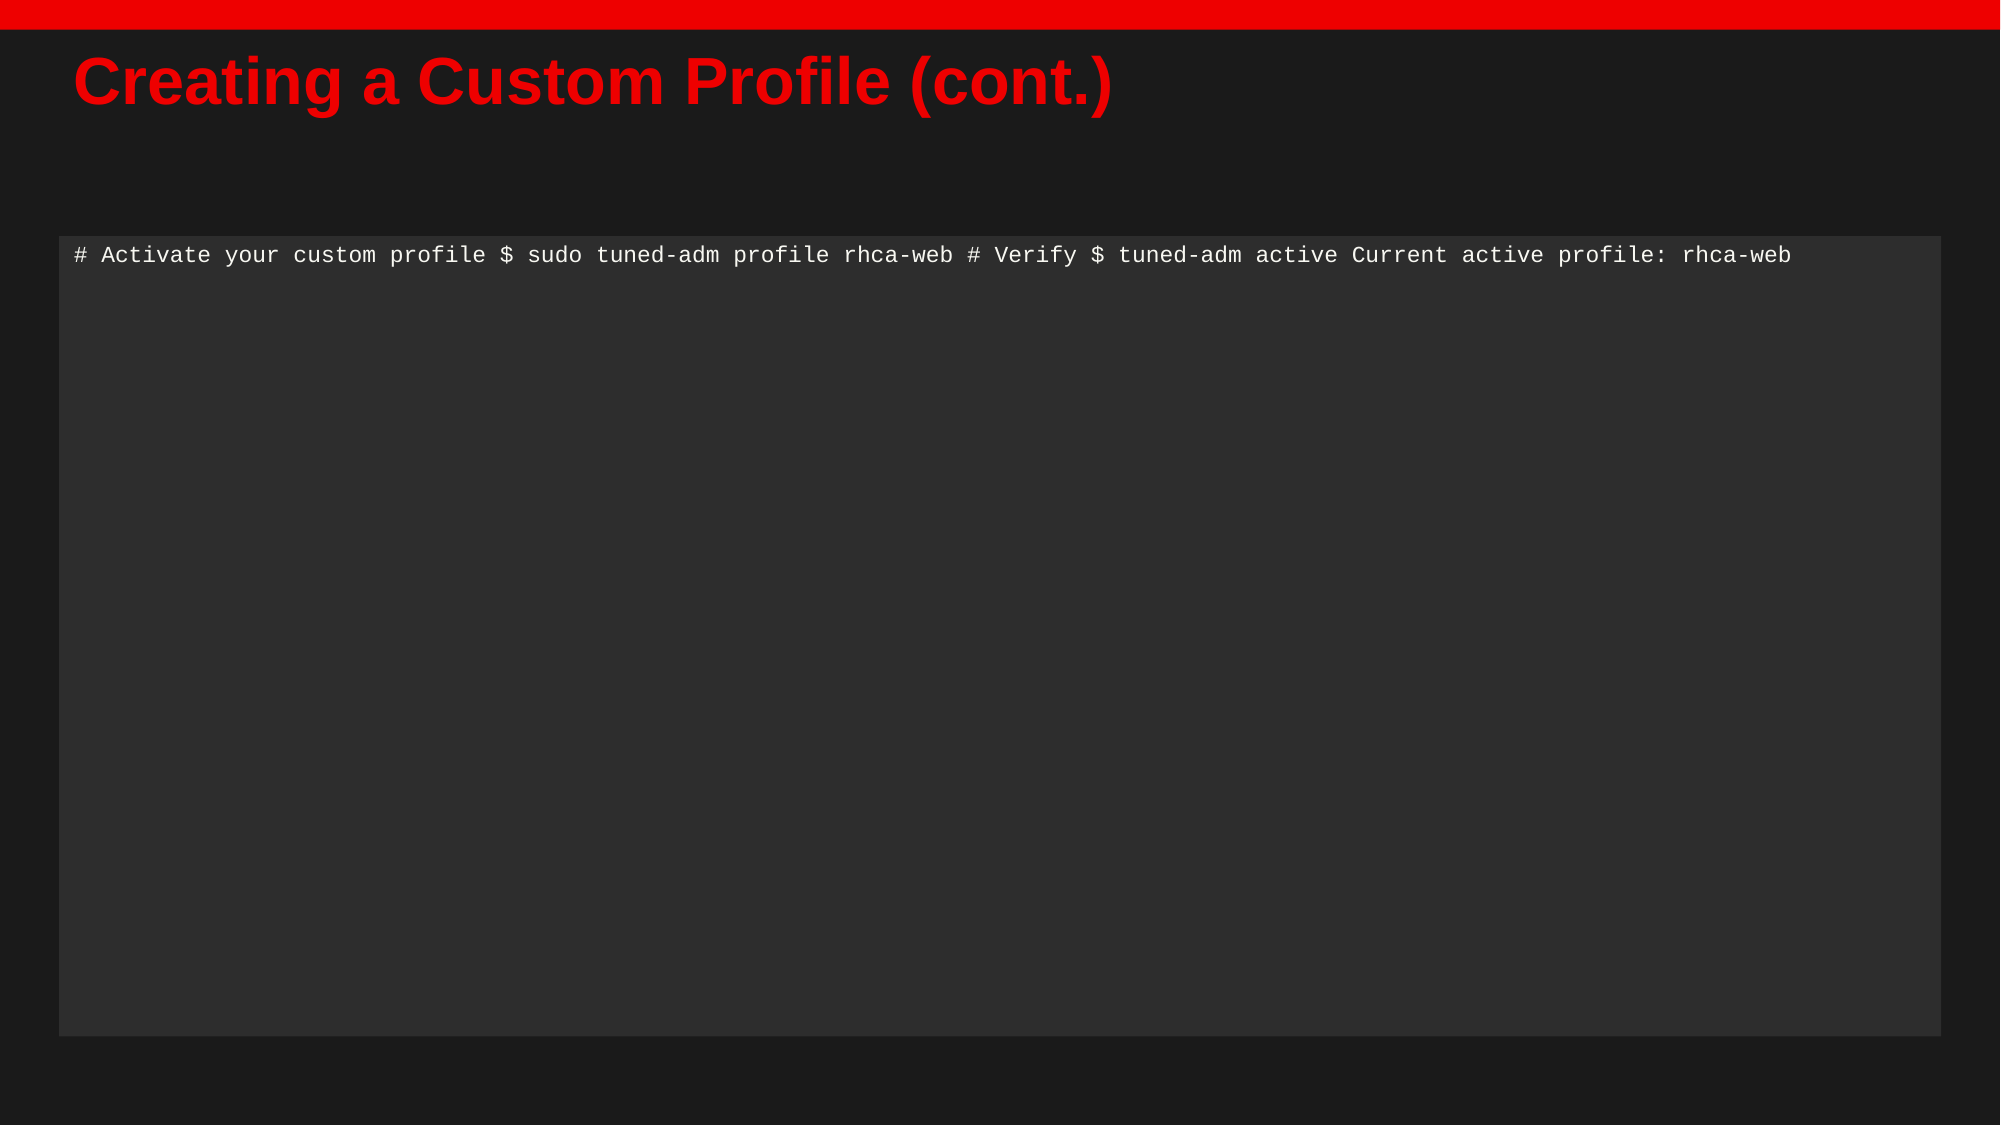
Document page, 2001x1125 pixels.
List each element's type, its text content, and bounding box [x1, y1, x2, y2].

text_box # Activate your custom profile $ sudo tuned-adm profile rhca-web # Verify $ tuned-adm active Current active profile: rhca-web [59, 236, 1942, 1037]
text_box [0, 0, 2001, 30]
text_box Creating a Custom Profile (cont.) [59, 36, 1942, 208]
